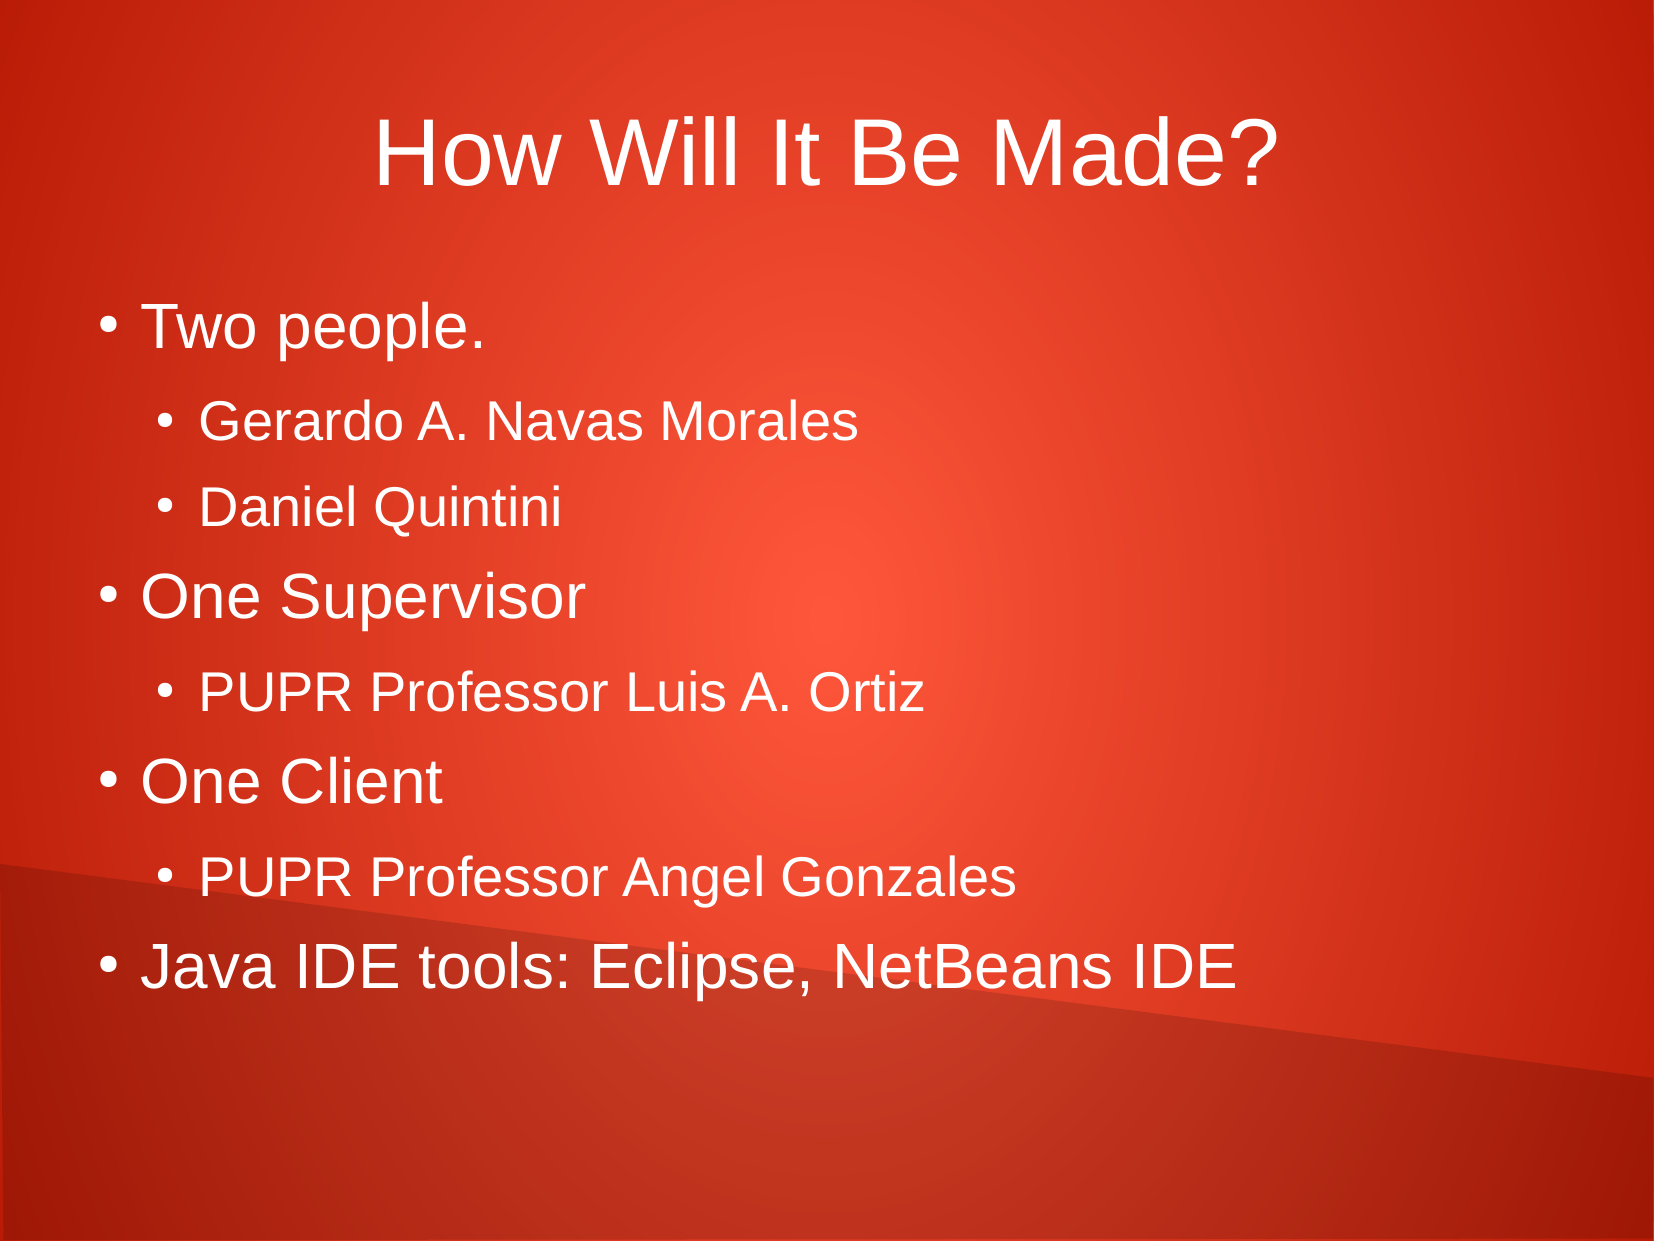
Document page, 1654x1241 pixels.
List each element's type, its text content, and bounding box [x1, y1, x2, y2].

list Two people. Gerardo A. Navas Morales Daniel Quintini One Supervisor PUPR Professor Luis A. Ortiz One Client PUPR Professor Angel Gonzales Java IDE tools: Eclipse, NetBeans IDE [82, 290, 1571, 1010]
title How Will It Be Made? [82, 49, 1571, 257]
